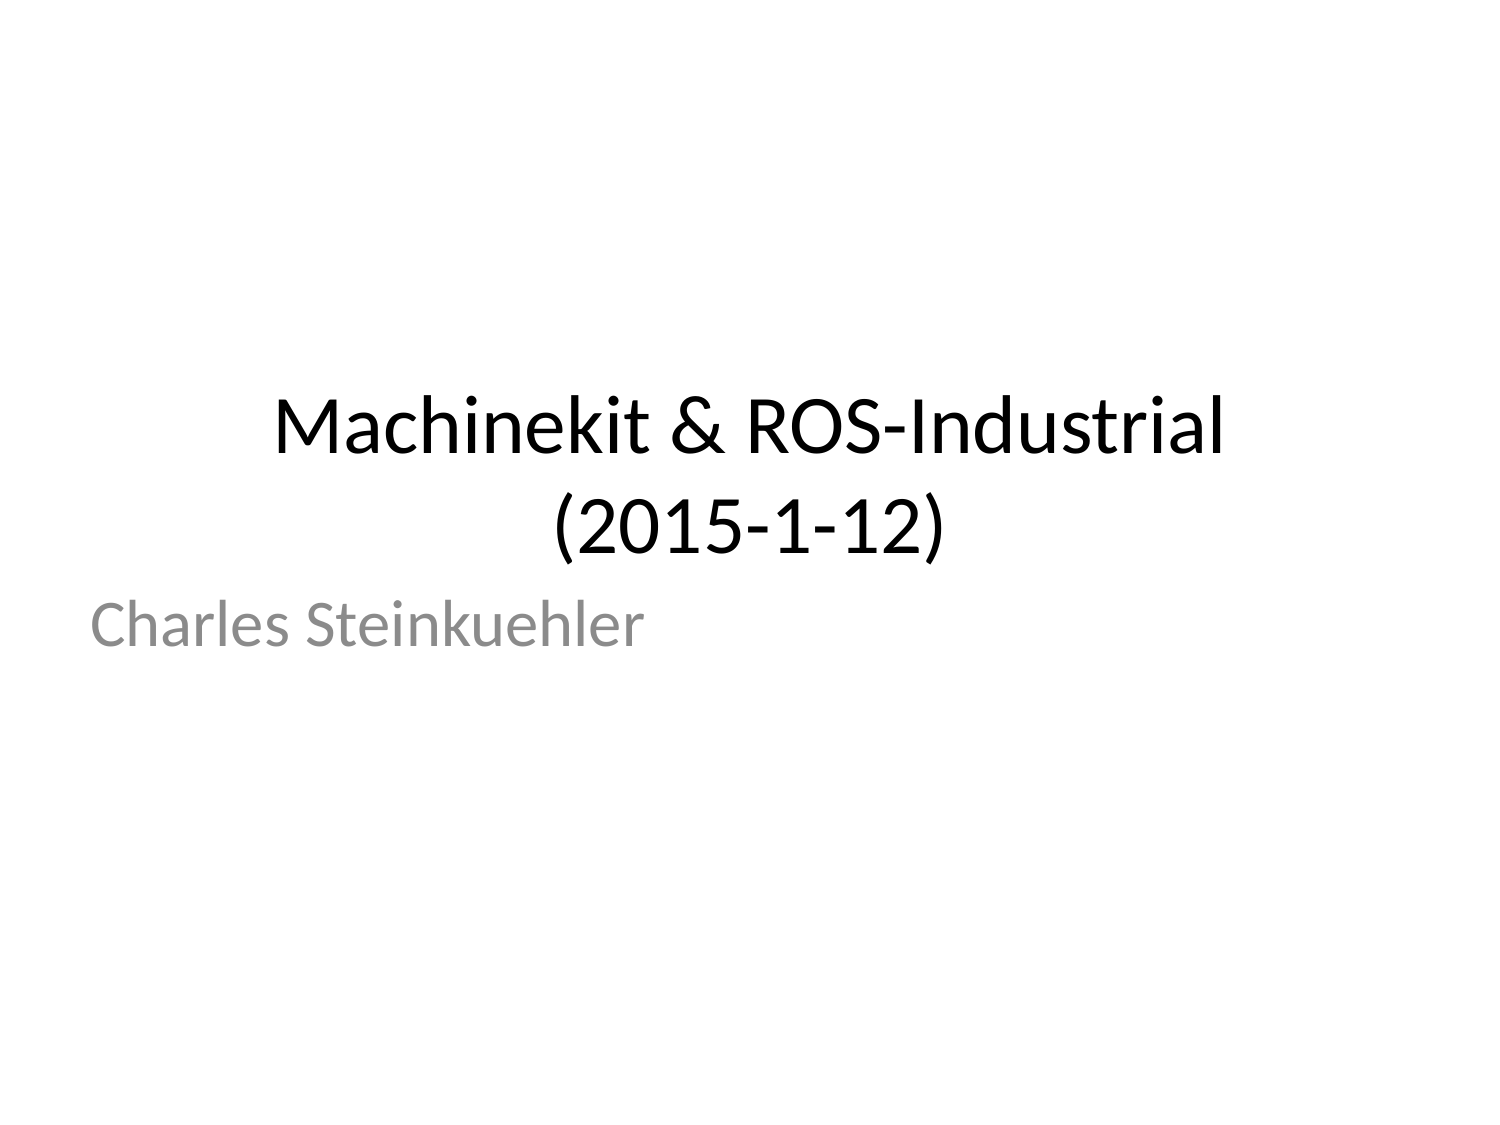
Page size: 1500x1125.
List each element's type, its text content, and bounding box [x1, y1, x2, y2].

subtitle Charles Steinkuehler [75, 263, 1425, 916]
